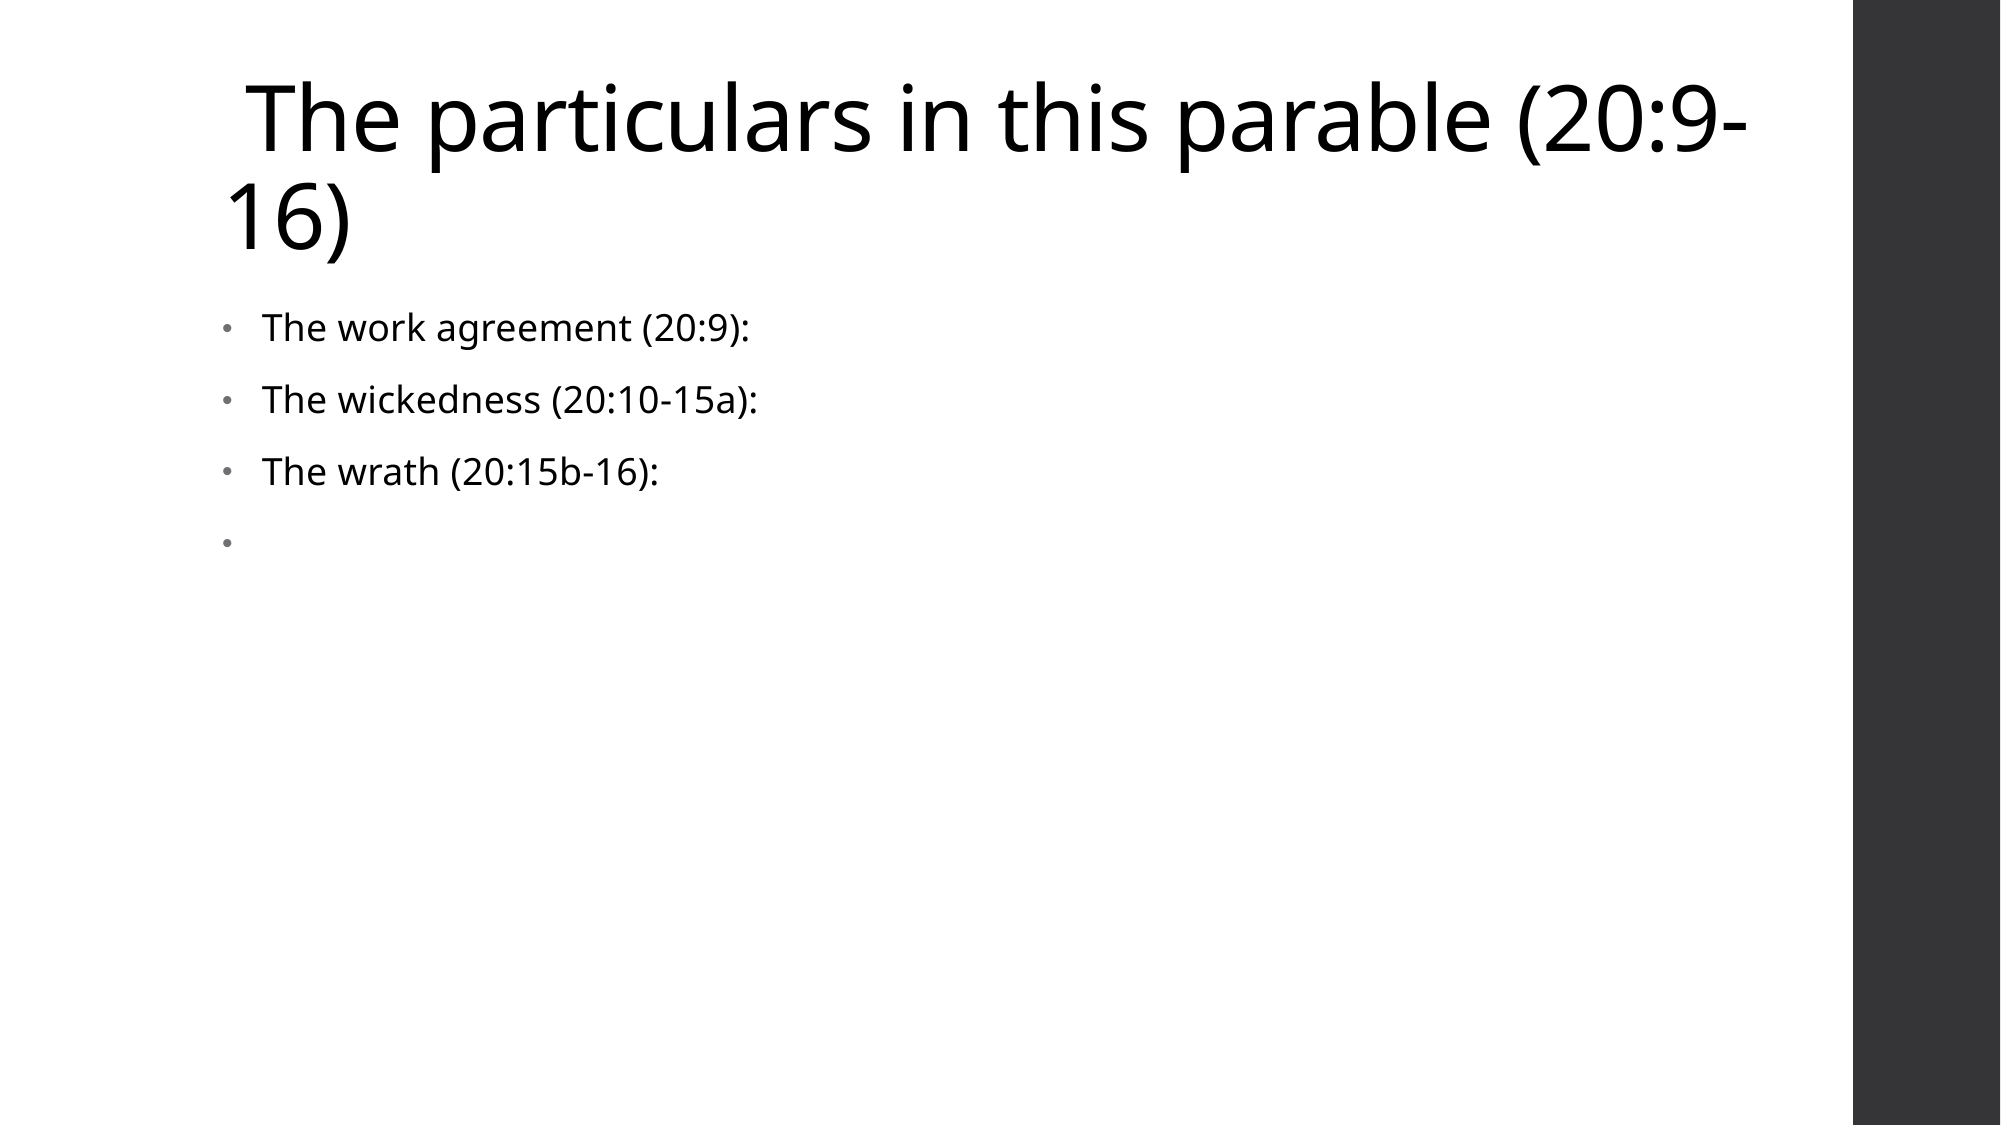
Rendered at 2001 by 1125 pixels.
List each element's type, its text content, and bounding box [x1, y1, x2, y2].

list The work agreement (20:9): The wickedness (20:10-15a): The wrath (20:15b-16): [206, 299, 1617, 1014]
title The particulars in this parable (20:9-16) [206, 60, 1797, 278]
